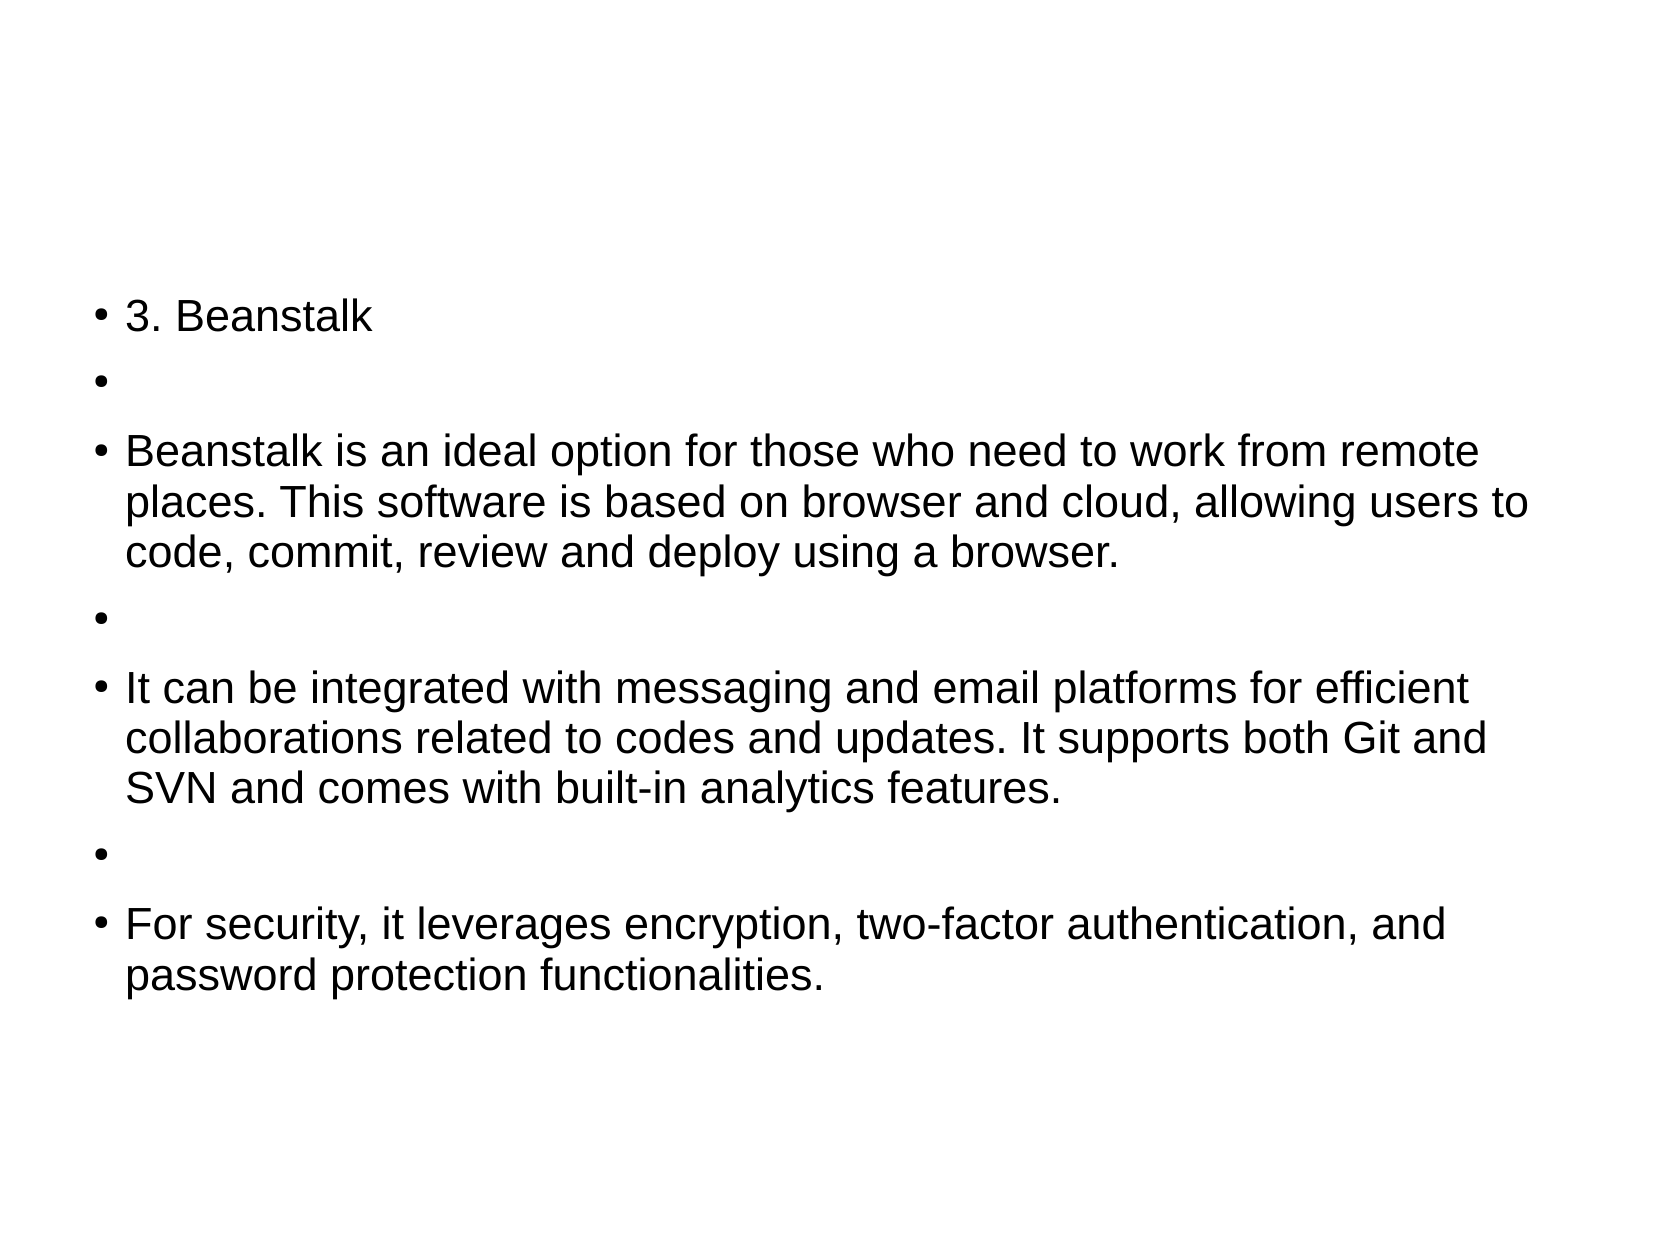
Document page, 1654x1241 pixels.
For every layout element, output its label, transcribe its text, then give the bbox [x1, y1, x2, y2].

list 3. Beanstalk Beanstalk is an ideal option for those who need to work from remote places. This software is based on browser and cloud, allowing users to code, commit, review and deploy using a browser. It can be integrated with messaging and email platforms for efficient collaborations related to codes and updates. It supports both Git and SVN and comes with built-in analytics features. For security, it leverages encryption, two-factor authentication, and password protection functionalities. [82, 290, 1571, 1010]
